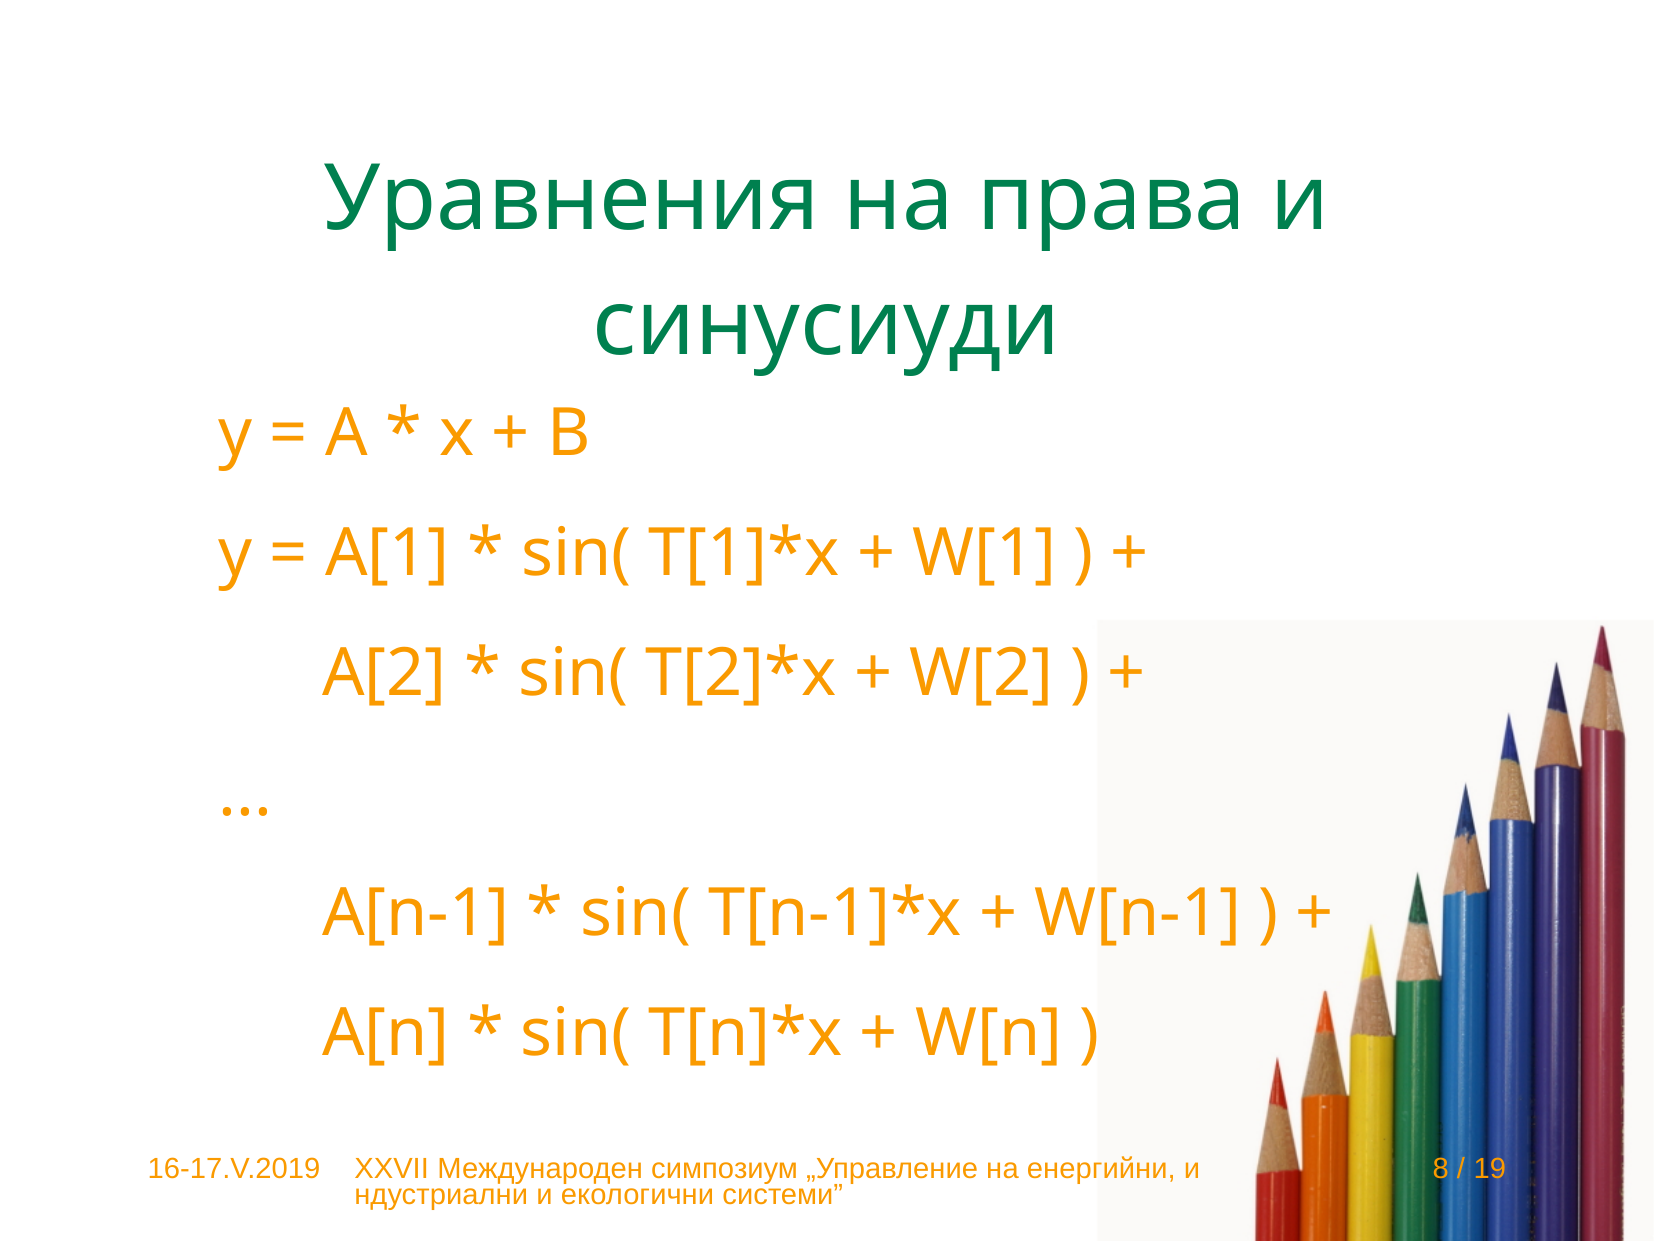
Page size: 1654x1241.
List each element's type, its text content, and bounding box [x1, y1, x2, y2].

picture [0, 0, 1654, 1241]
title Уравнения на права и синусиуди [147, 153, 1506, 361]
list y = A * x + B y = A[1] * sin( T[1]*x + W[1] ) + A[2] * sin( T[2]*x + W[2] ) + ... A[n-1] * sin( T[n-1]*x + W[n-1] ) + A[n] * sin( T[n]*x + W[n] ) [147, 383, 1506, 1104]
